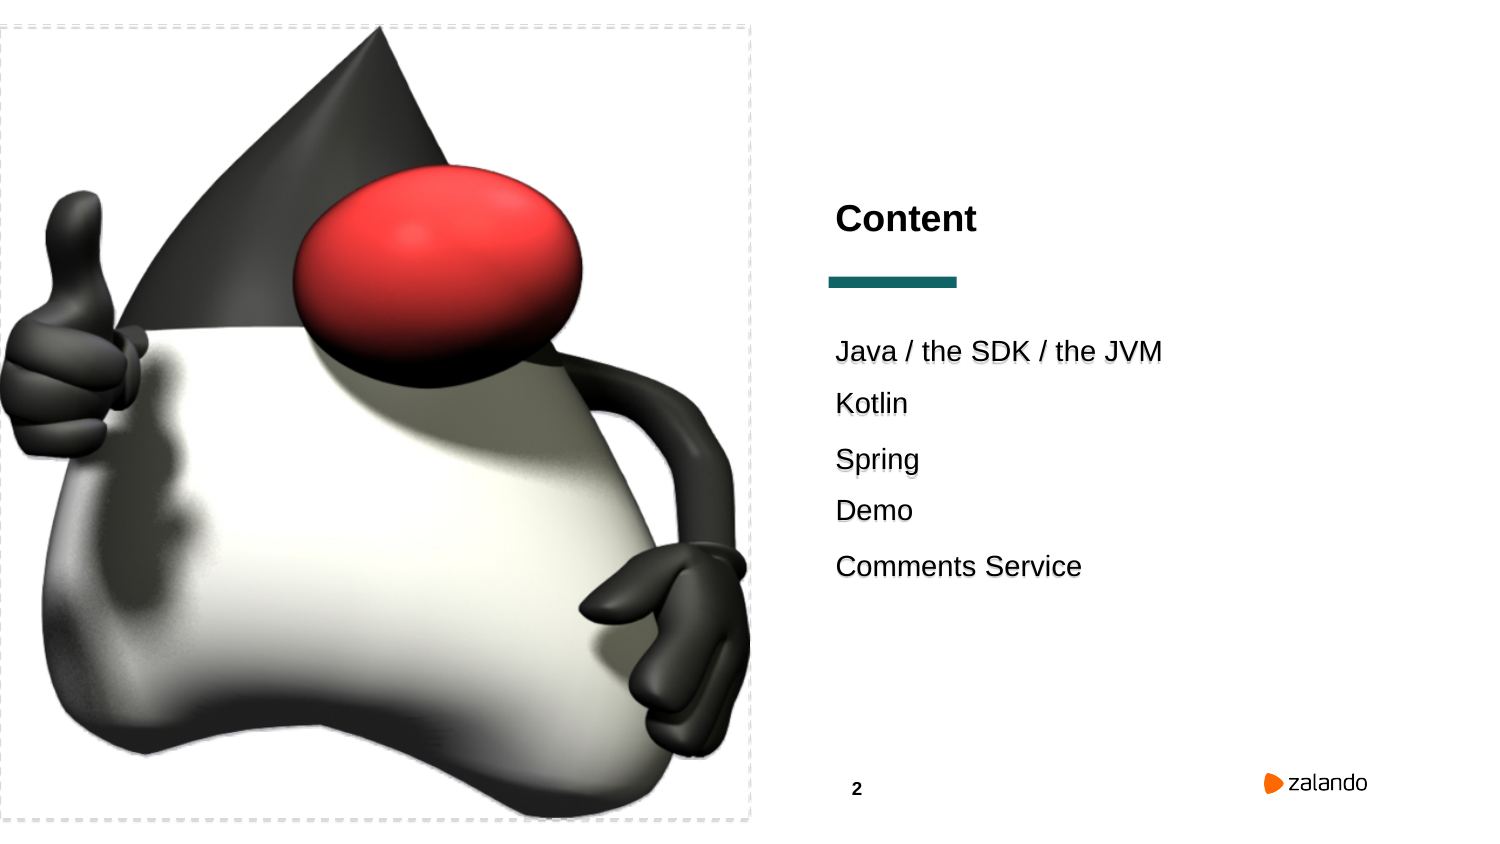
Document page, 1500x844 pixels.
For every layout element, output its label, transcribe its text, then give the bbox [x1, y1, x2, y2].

list Kotlin [820, 367, 1261, 420]
picture [1264, 773, 1367, 794]
list Comments Service [820, 530, 1261, 583]
list Java / the SDK / the JVM [820, 315, 1261, 367]
picture [0, 25, 750, 819]
list Spring [820, 422, 1261, 475]
list Content [820, 94, 1400, 254]
list Demo [820, 475, 1261, 526]
